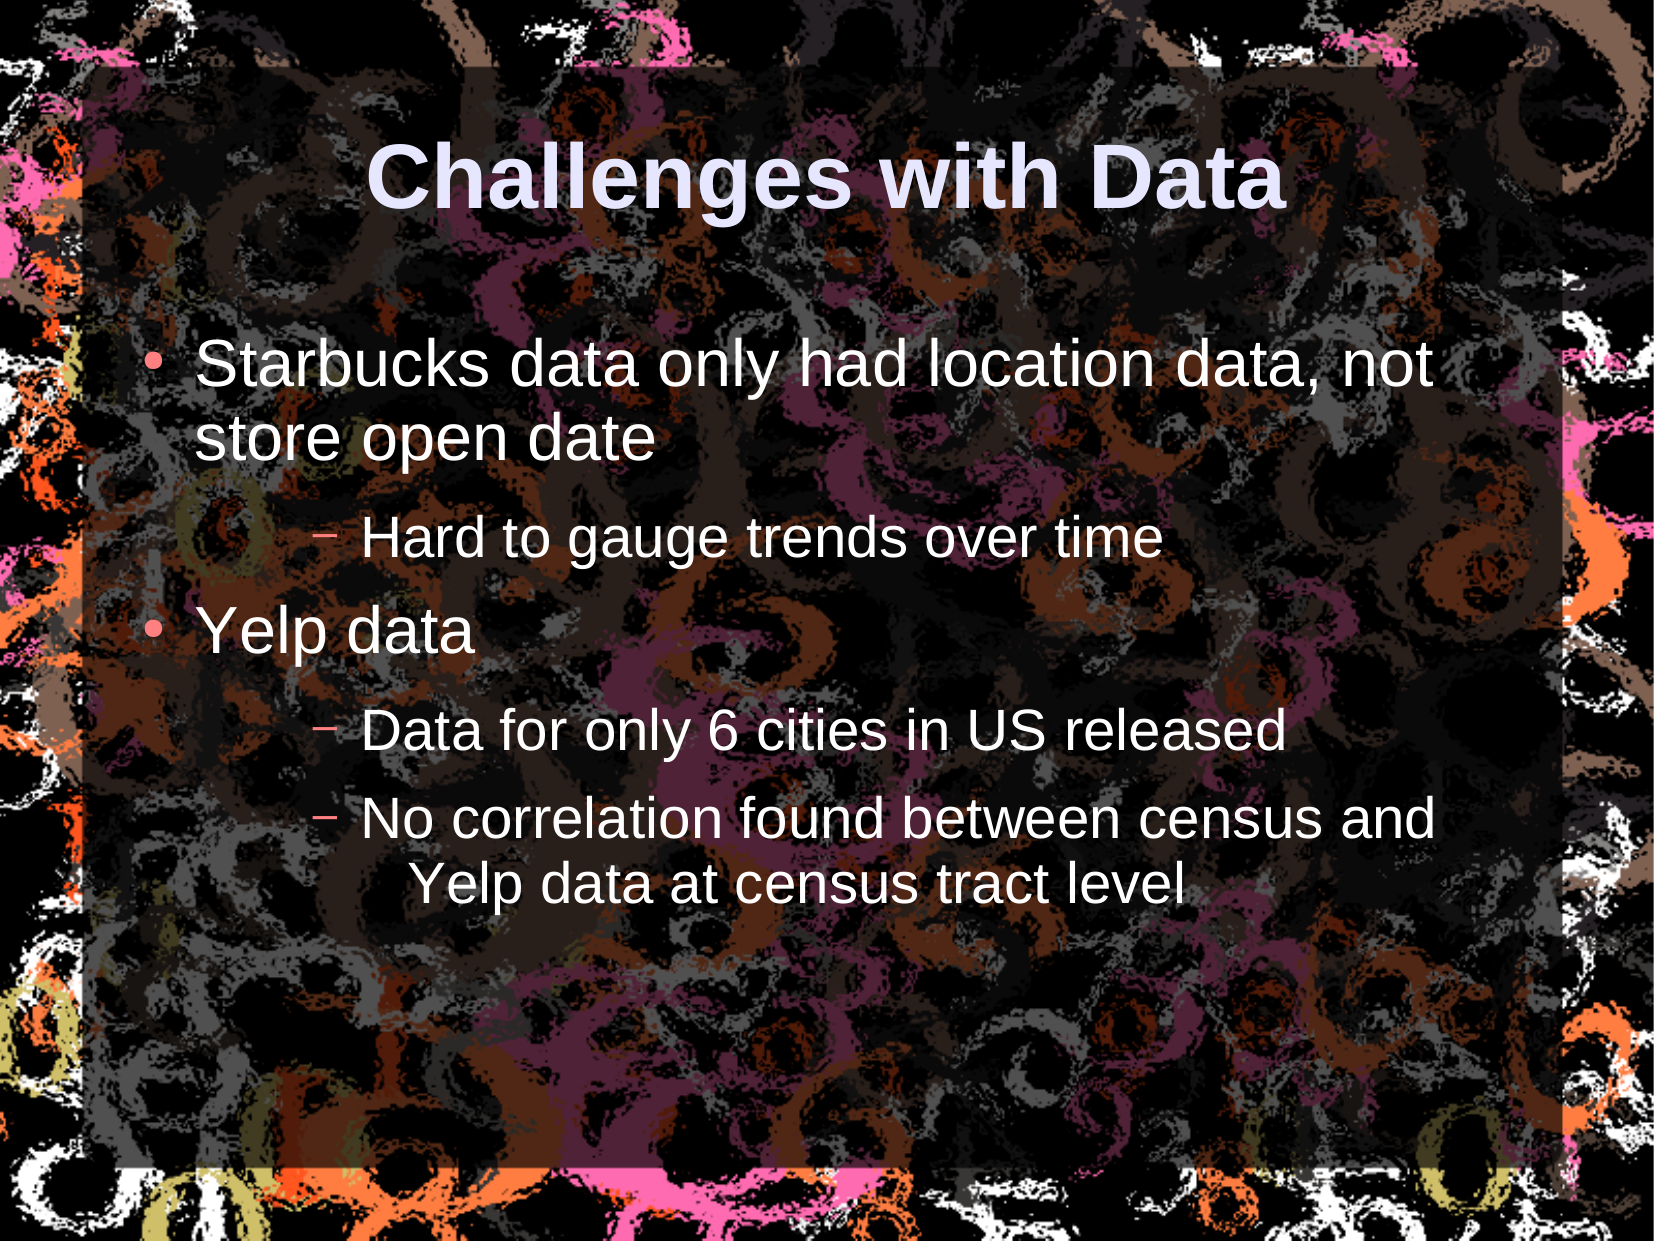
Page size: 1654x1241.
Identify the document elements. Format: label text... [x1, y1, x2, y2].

list Starbucks data only had location data, not store open date Hard to gauge trends over time Yelp data Data for only 6 cities in US released No correlation found between census and Yelp data at census tract level [124, 325, 1518, 1045]
picture [0, 0, 1654, 1241]
title Challenges with Data [82, 73, 1571, 281]
